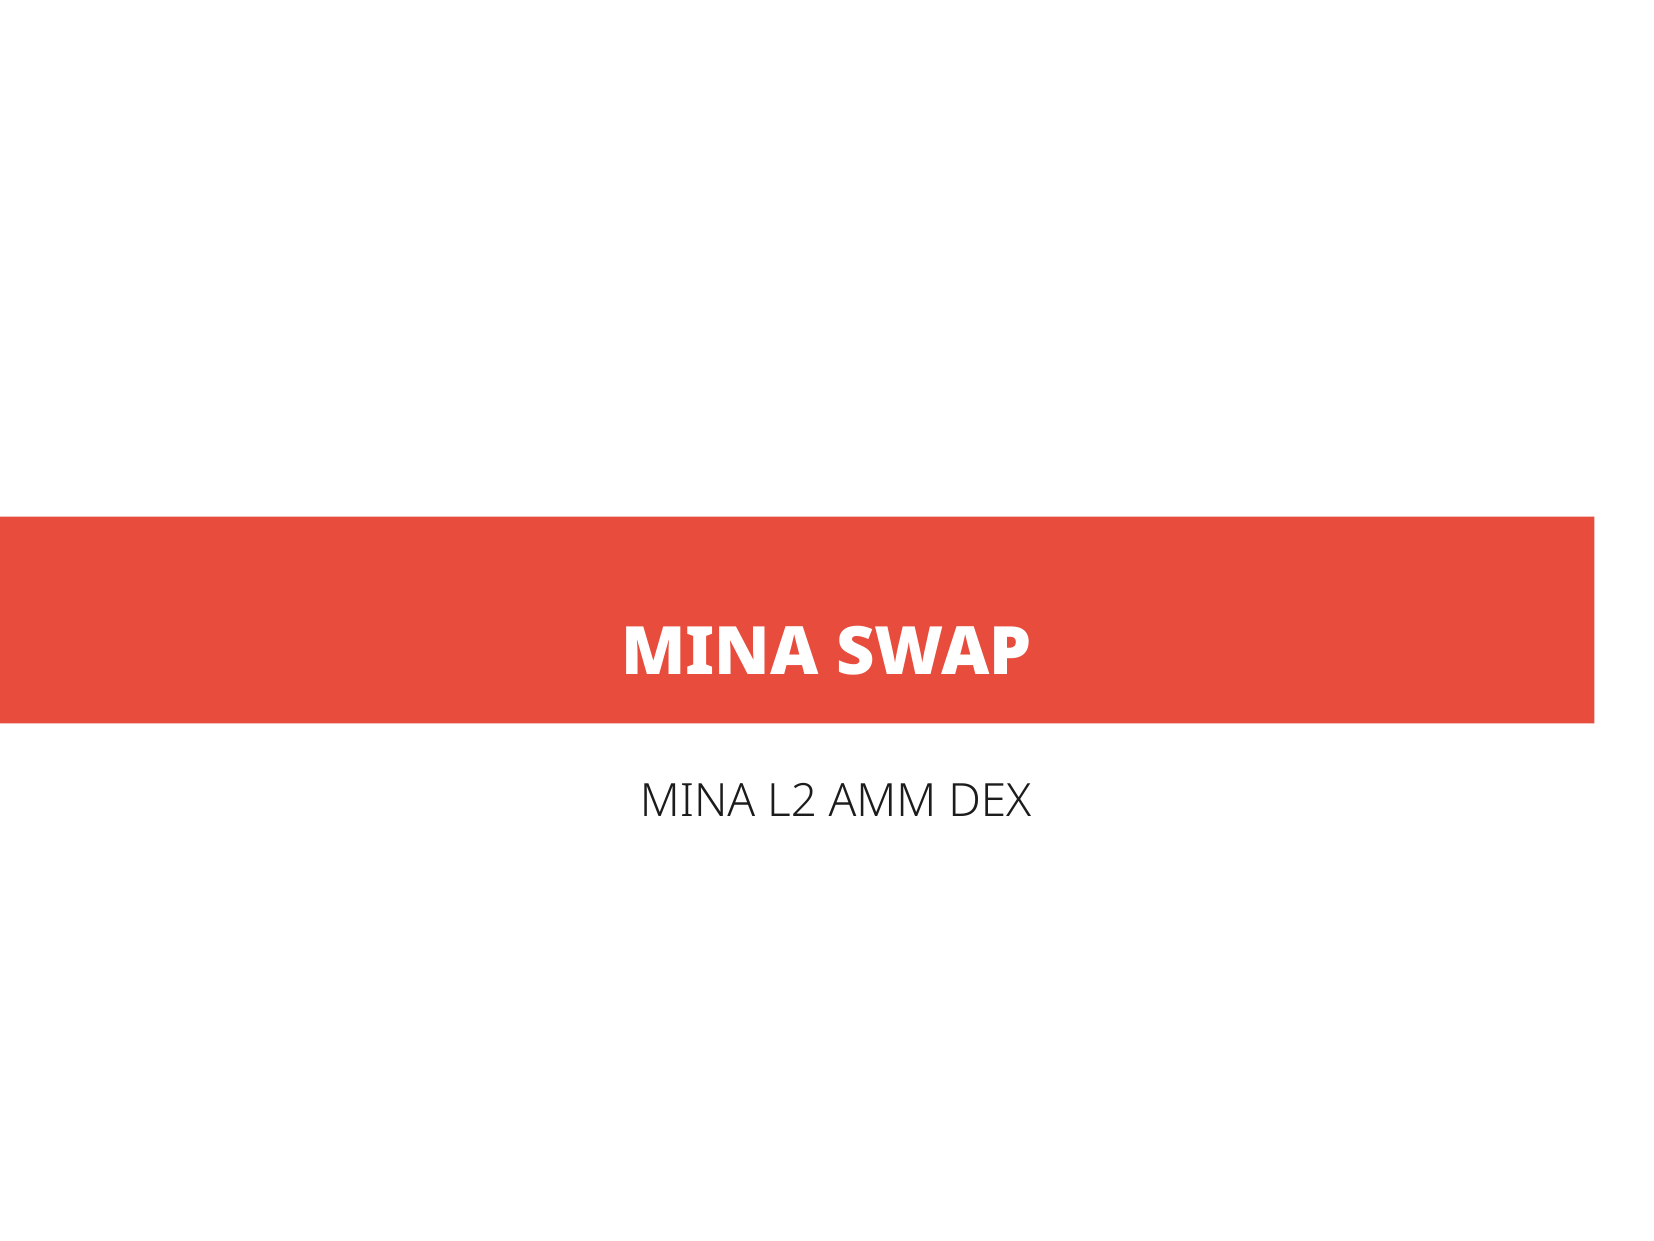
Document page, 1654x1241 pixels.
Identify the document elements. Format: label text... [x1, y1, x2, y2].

title MINA SWAP [59, 546, 1595, 694]
subtitle MINA L2 AMM DEX [88, 767, 1595, 1182]
